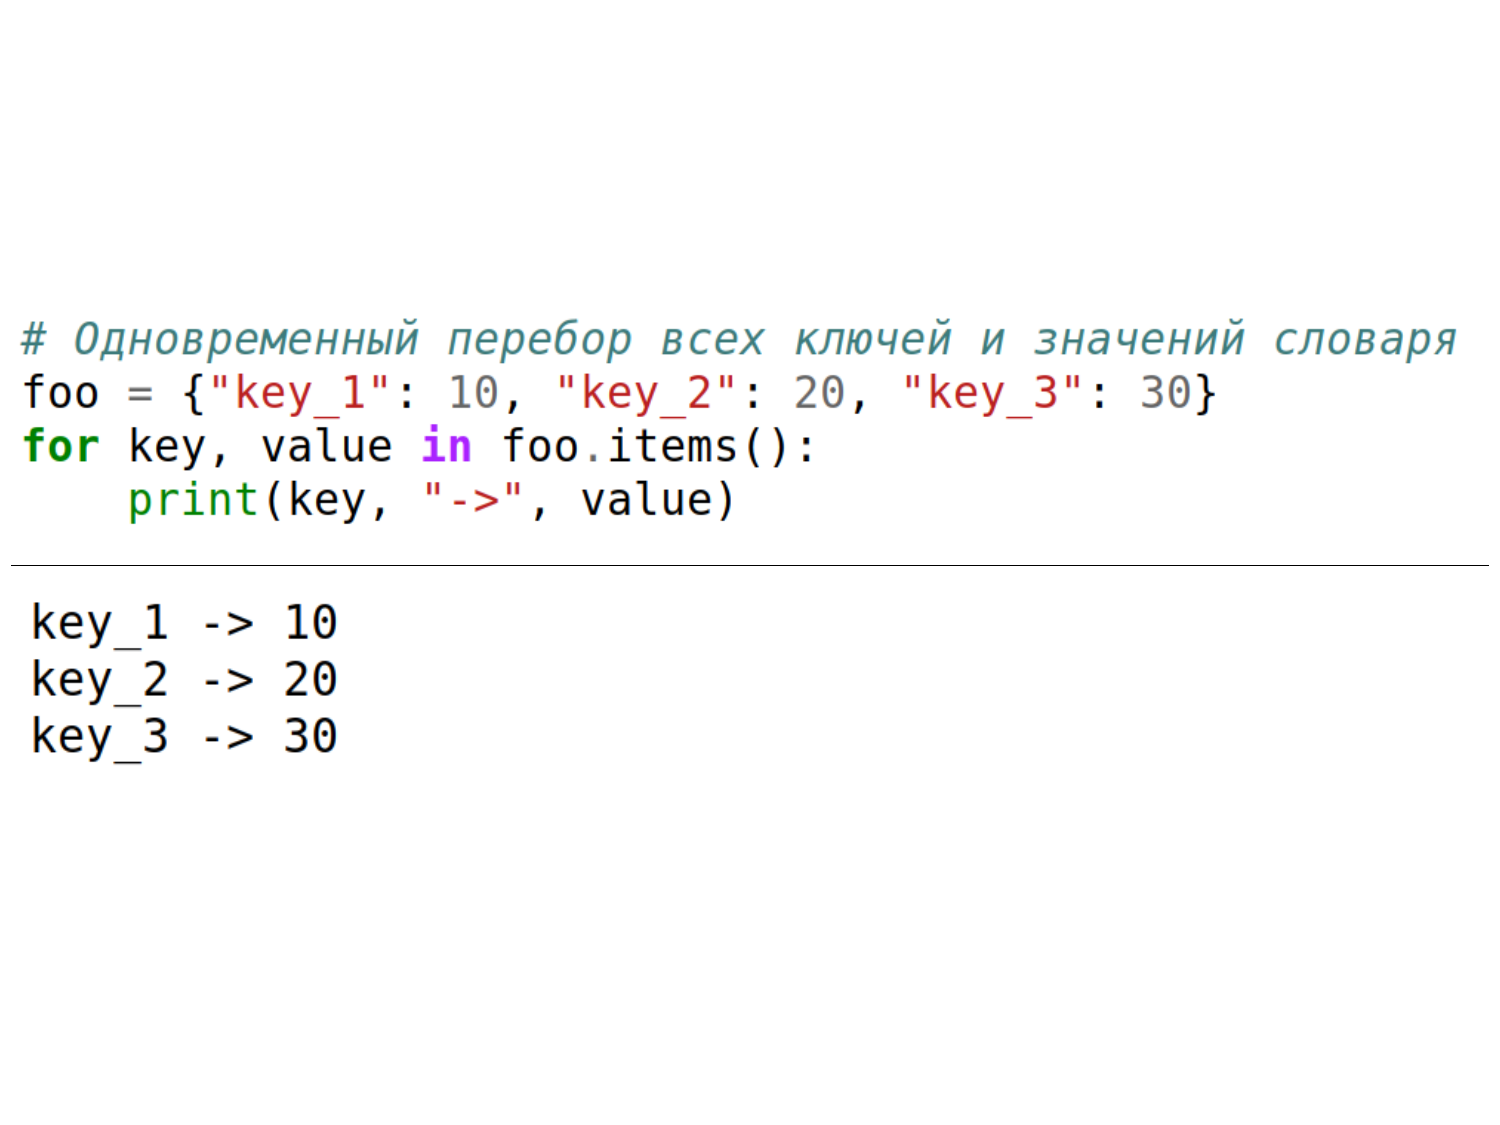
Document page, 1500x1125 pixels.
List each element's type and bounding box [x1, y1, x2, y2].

picture [15, 587, 361, 781]
picture [10, 304, 1474, 533]
